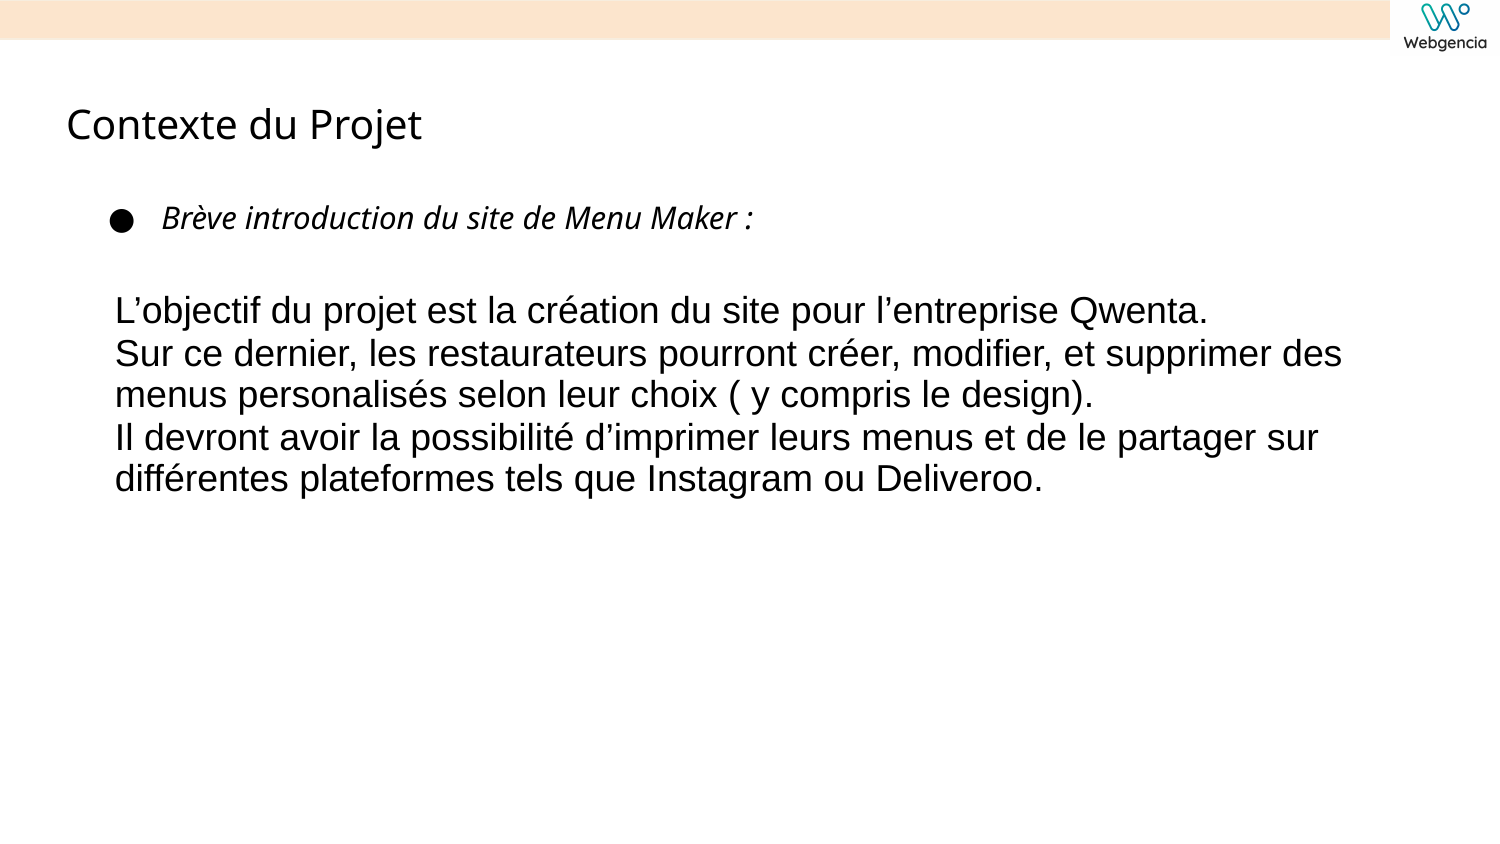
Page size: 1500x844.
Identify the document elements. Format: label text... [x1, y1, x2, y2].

text_box [0, 0, 1390, 40]
picture [1390, 0, 1500, 56]
text_box L’objectif du projet est la création du site pour l’entreprise Qwenta. Sur ce dernier, les restaurateurs pourront créer, modifier, et supprimer des menus personalisés selon leur choix ( y compris le design). Il devront avoir la possibilité d’imprimer leurs menus et de le partager sur différentes plateformes tels que Instagram ou Deliveroo. [100, 282, 1366, 508]
text_box Brève introduction du site de Menu Maker : [71, 177, 1437, 312]
title Contexte du Projet [51, 72, 1449, 167]
